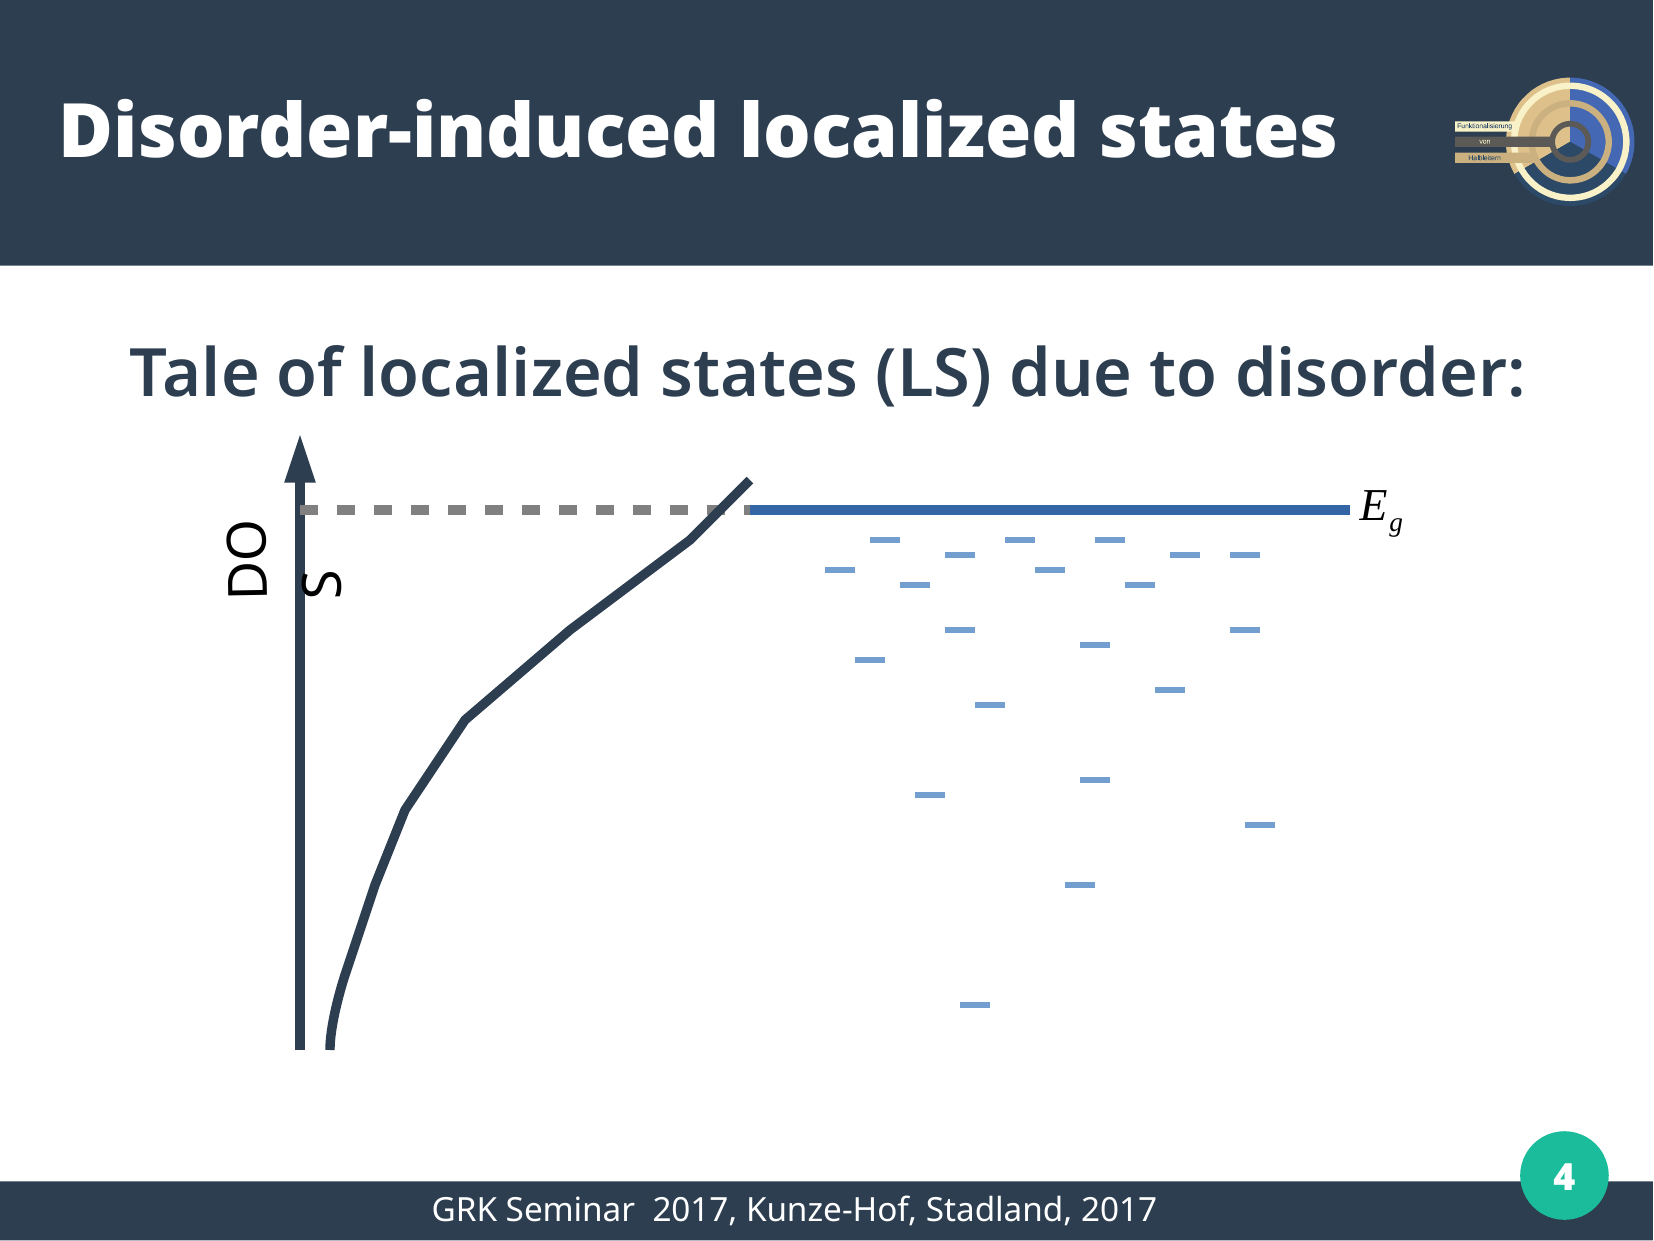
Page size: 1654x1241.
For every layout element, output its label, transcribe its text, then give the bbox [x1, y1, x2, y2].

chart [1350, 480, 1411, 538]
text_box DOS [199, 480, 286, 617]
title Disorder-induced localized states [58, 49, 1594, 207]
picture [1455, 77, 1636, 207]
text_box GRK Seminar 2017, Kunze-Hof, Stadland, 2017 [135, 1178, 1456, 1241]
list Tale of localized states (LS) due to disorder: [58, 324, 1594, 1152]
